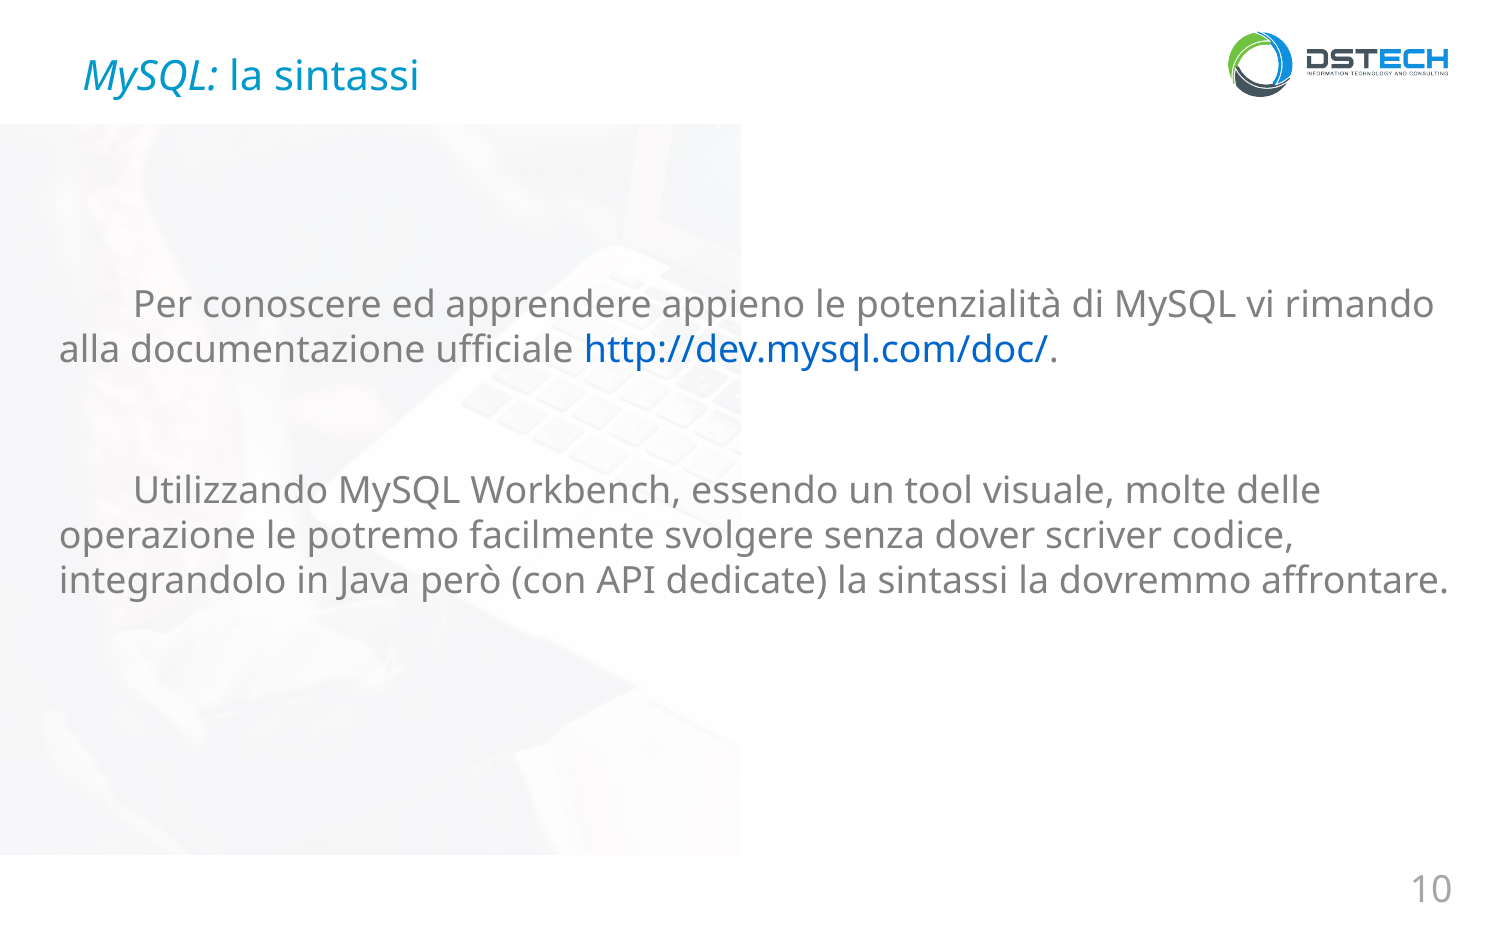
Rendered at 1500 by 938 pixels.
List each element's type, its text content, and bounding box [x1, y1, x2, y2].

picture [0, 124, 741, 855]
text_box [741, 124, 1497, 869]
text_box 10 [1381, 864, 1460, 910]
text_box Per conoscere ed apprendere appieno le potenzialità di MySQL vi rimando alla documentazione ufficiale http://dev.mysql.com/doc/. Utilizzando MySQL Workbench, essendo un tool visuale, molte delle operazione le potremo facilmente svolgere senza dover scriver codice, integrandolo in Java però (con API dedicate) la sintassi la dovremmo affrontare. [59, 145, 1453, 871]
picture [1228, 31, 1448, 97]
text_box MySQL: la sintassi [67, 41, 1034, 107]
